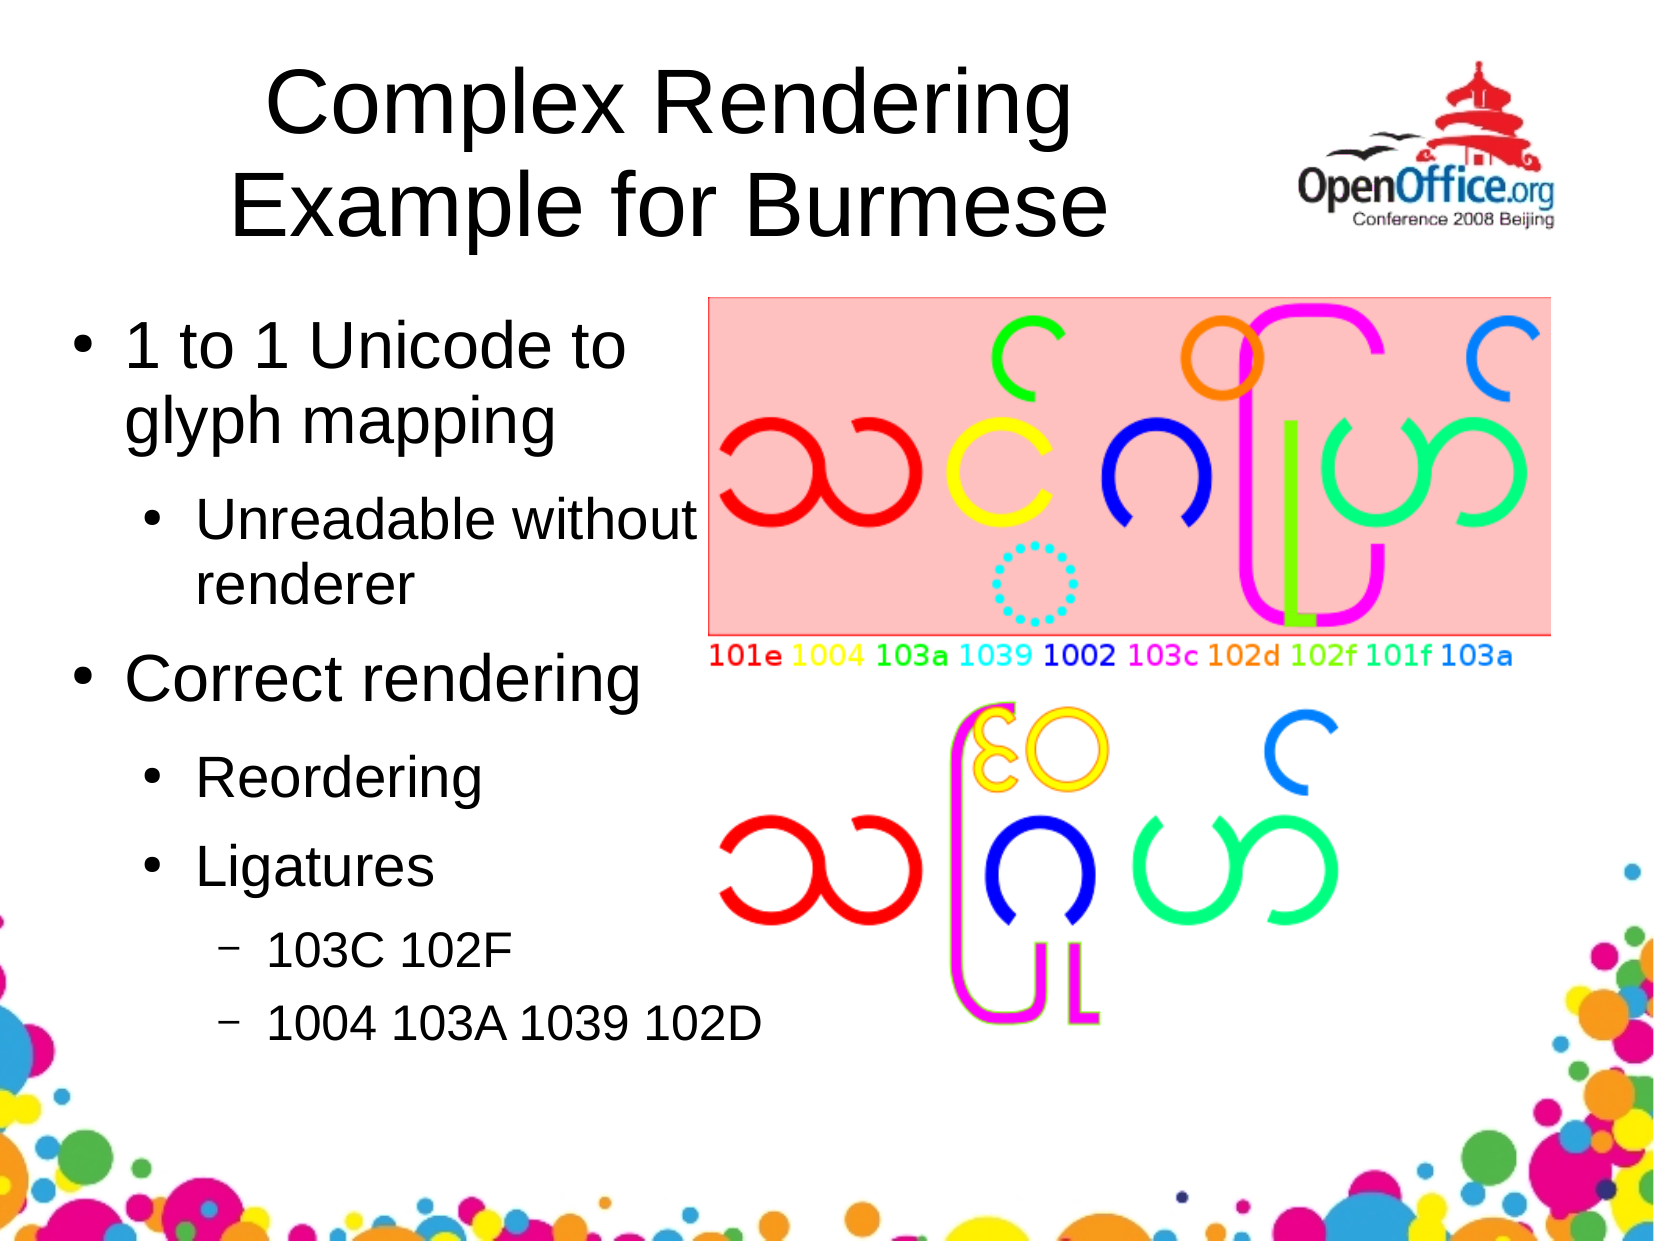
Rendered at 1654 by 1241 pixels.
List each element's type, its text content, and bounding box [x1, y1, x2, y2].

title Complex Rendering Example for Burmese [82, 49, 1258, 257]
picture [0, 297, 1654, 1241]
list 1 to 1 Unicode to glyph mapping Unreadable without renderer Correct rendering Reordering Ligatures 103C 102F 1004 103A 1039 102D [53, 307, 827, 1127]
picture [1285, 51, 1569, 250]
